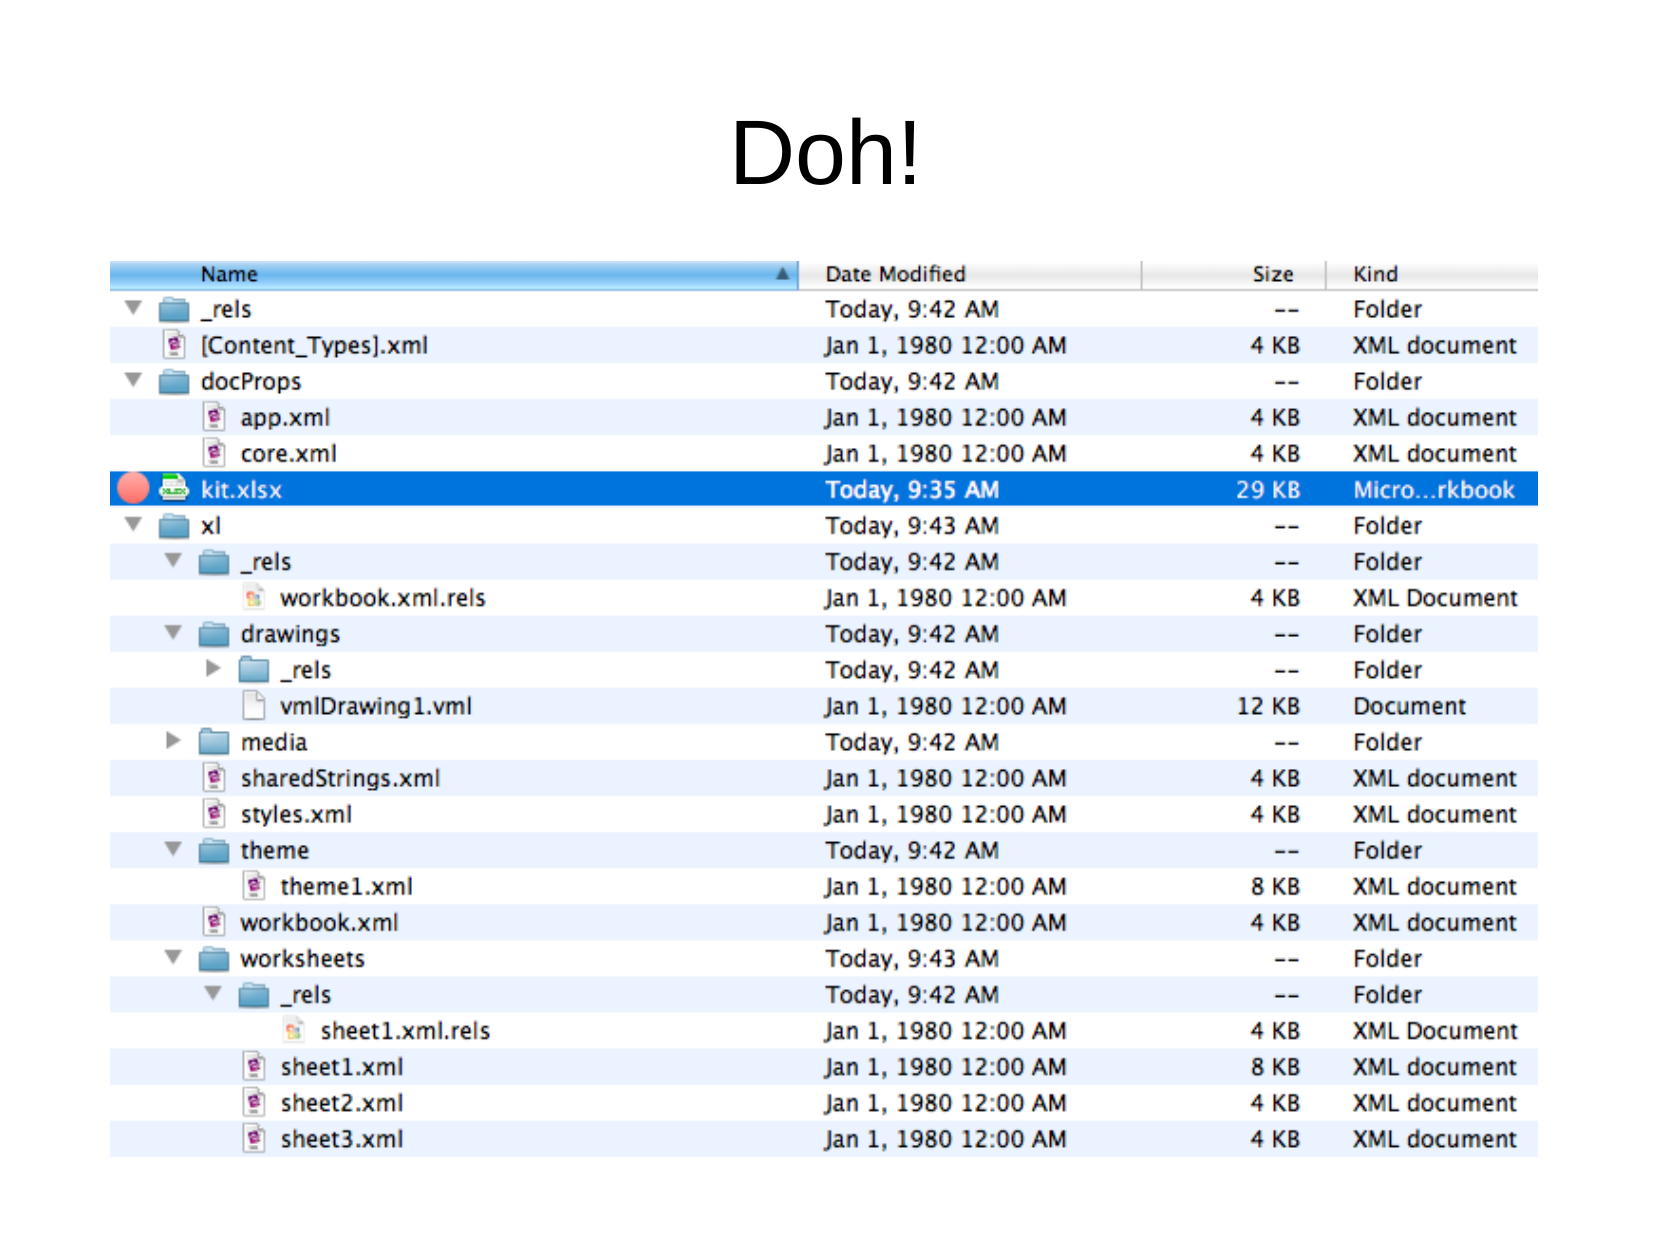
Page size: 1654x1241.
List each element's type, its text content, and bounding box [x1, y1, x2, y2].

title Doh! [82, 56, 1571, 250]
picture [110, 261, 1538, 1163]
